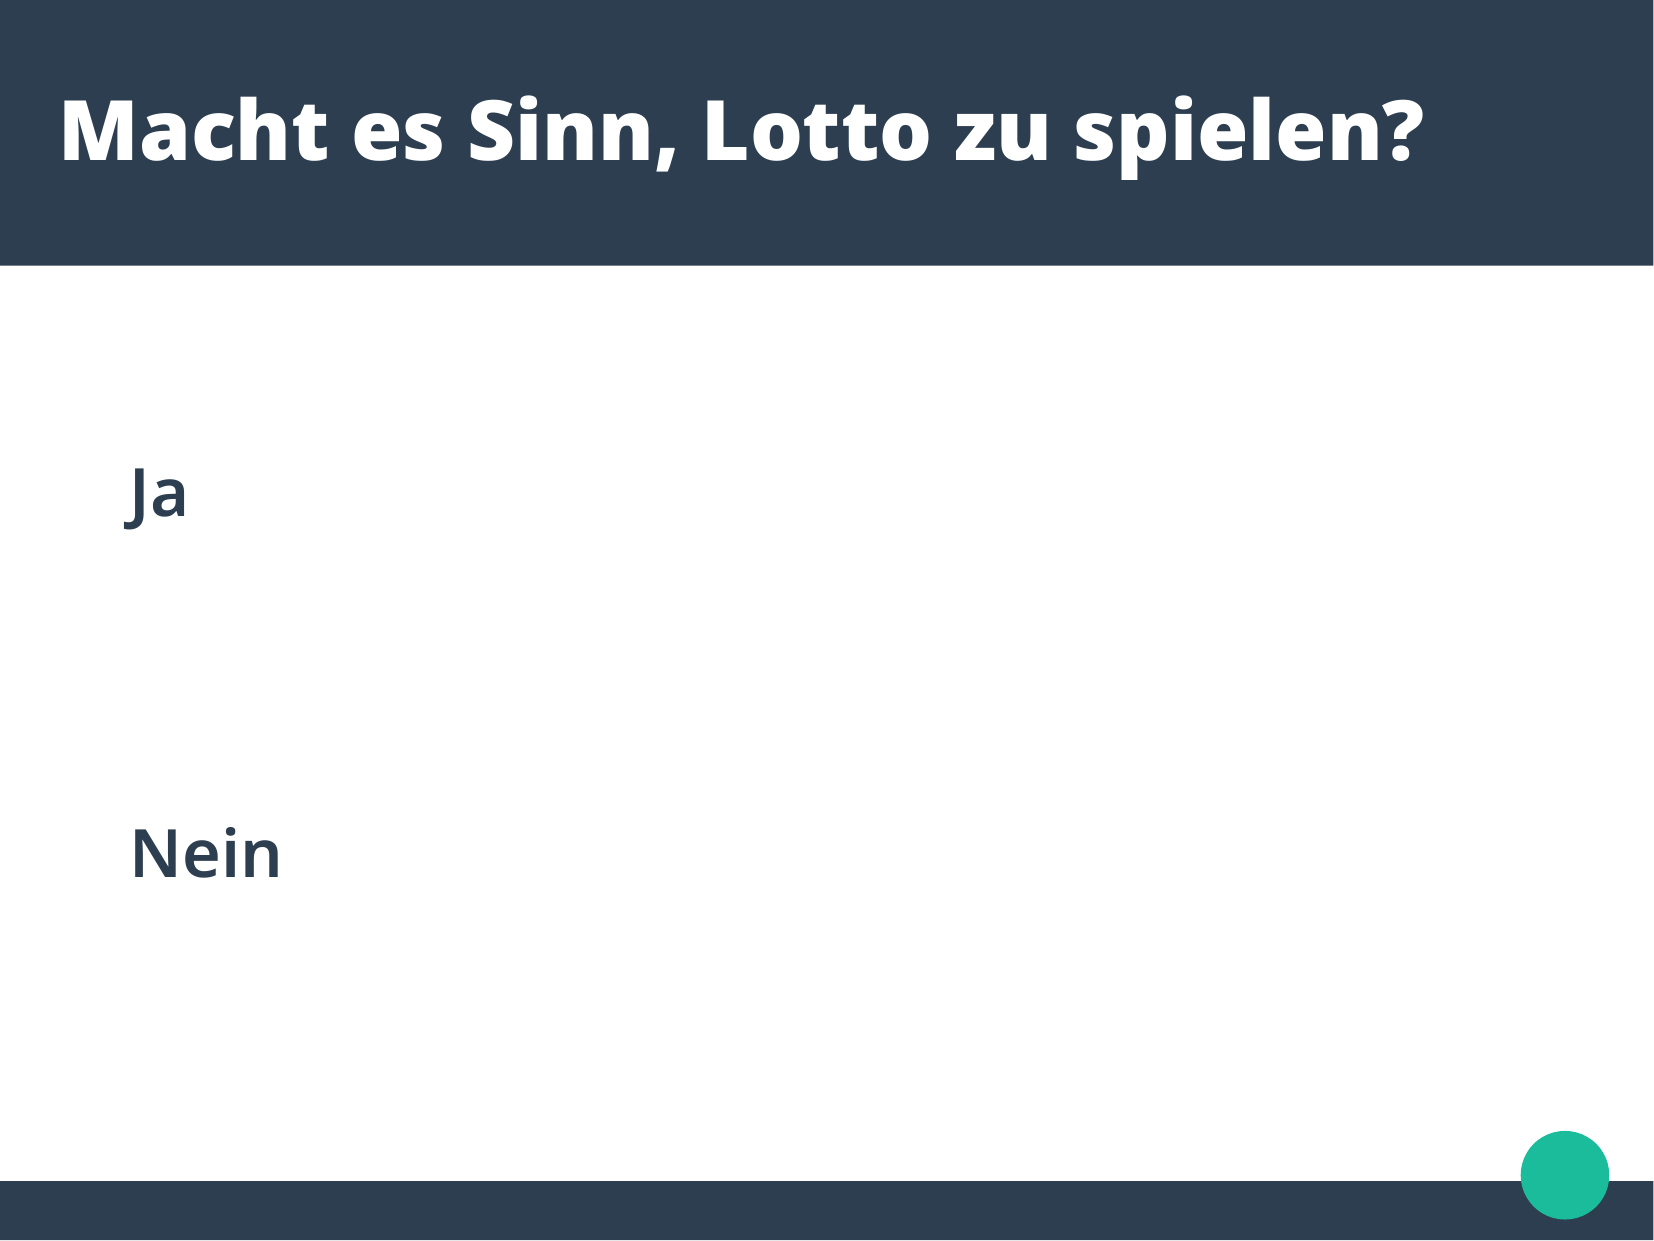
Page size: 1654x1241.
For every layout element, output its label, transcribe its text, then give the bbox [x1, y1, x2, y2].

list Ja Nein [59, 324, 1595, 1152]
title Macht es Sinn, Lotto zu spielen? [59, 49, 1595, 207]
